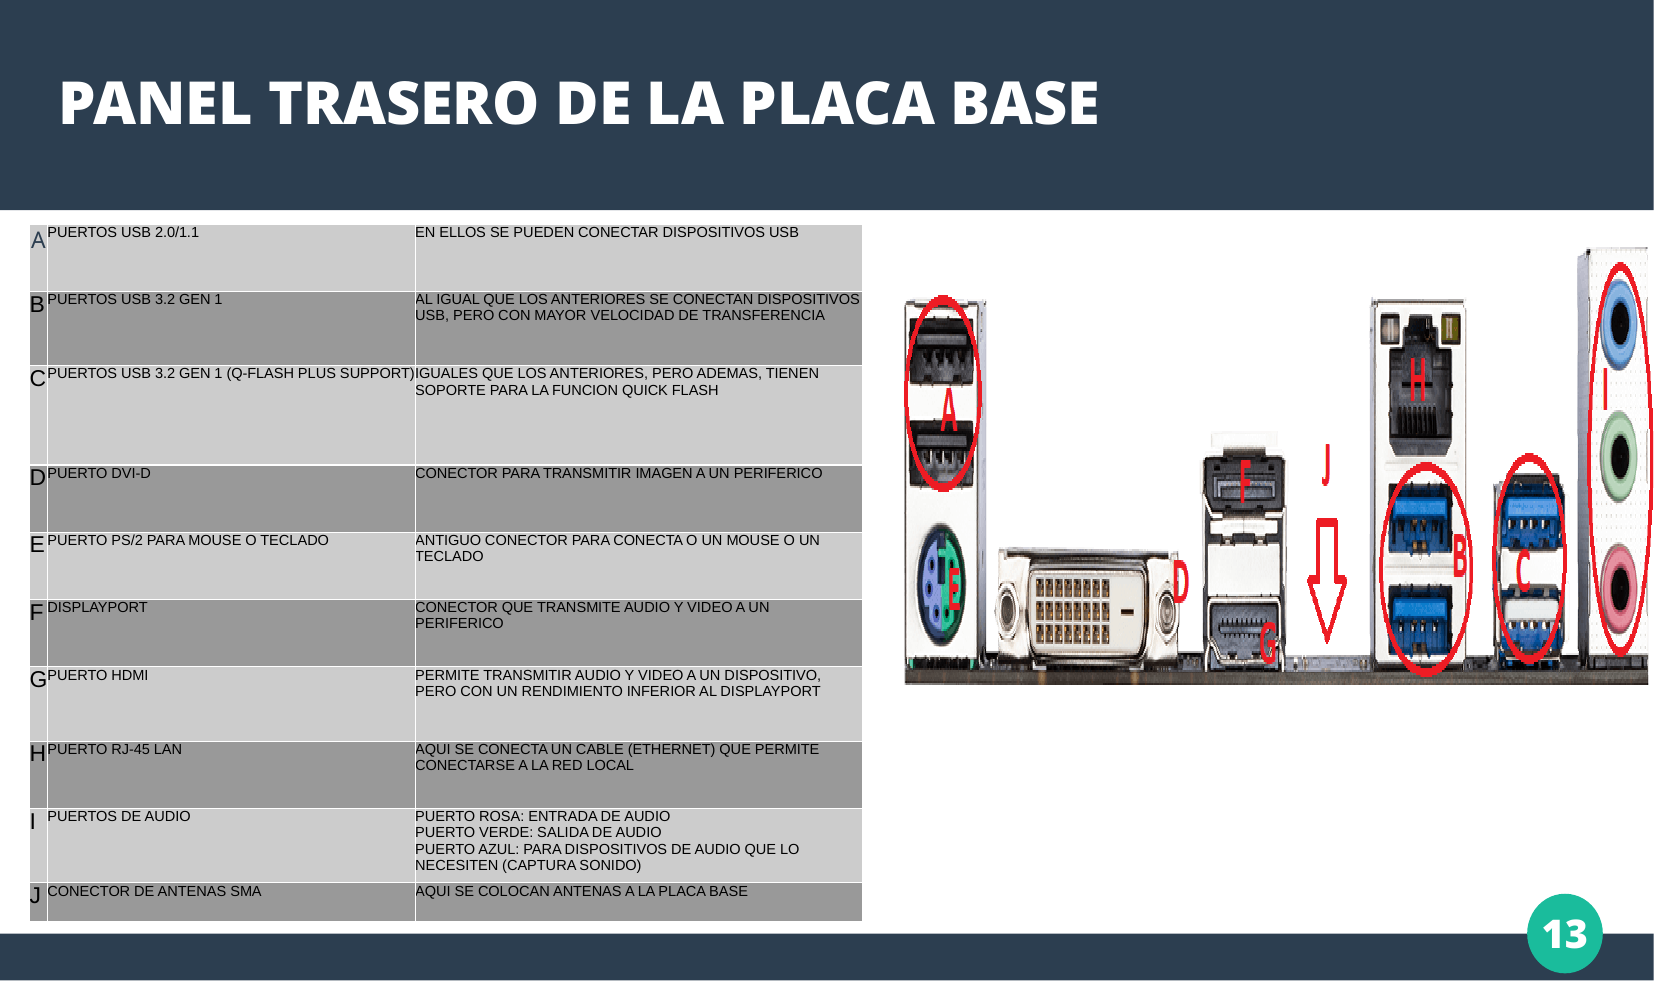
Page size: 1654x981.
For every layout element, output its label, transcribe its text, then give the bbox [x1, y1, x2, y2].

table_cell I [30, 809, 47, 882]
table_cell AL IGUAL QUE LOS ANTERIORES SE CONECTAN DISPOSITIVOS USB, PERO CON MAYOR VELOCIDAD DE TRANSFERENCIA [416, 292, 862, 365]
picture [903, 244, 1654, 685]
table_header EN ELLOS SE PUEDEN CONECTAR DISPOSITIVOS USB [416, 225, 862, 291]
table_cell D [30, 466, 47, 532]
table_cell CONECTOR QUE TRANSMITE AUDIO Y VIDEO A UN PERIFERICO [416, 600, 862, 666]
table_cell PUERTO RJ-45 LAN [48, 742, 415, 808]
table_cell E [30, 533, 47, 599]
table_cell G [30, 667, 47, 741]
table_cell PUERTOS USB 3.2 GEN 1 [48, 292, 415, 365]
title PANEL TRASERO DE LA PLACA BASE [59, 38, 1595, 164]
table_cell IGUALES QUE LOS ANTERIORES, PERO ADEMAS, TIENEN SOPORTE PARA LA FUNCION QUICK FLASH [416, 366, 862, 464]
table_cell ANTIGUO CONECTOR PARA CONECTA O UN MOUSE O UN TECLADO [416, 533, 862, 599]
table_header PUERTOS USB 2.0/1.1 [48, 225, 415, 291]
table_cell PUERTOS USB 3.2 GEN 1 (Q-FLASH PLUS SUPPORT) [48, 366, 415, 464]
table_cell PUERTO PS/2 PARA MOUSE O TECLADO [48, 533, 415, 599]
table_cell AQUI SE CONECTA UN CABLE (ETHERNET) QUE PERMITE CONECTARSE A LA RED LOCAL [416, 742, 862, 808]
table_cell J [30, 883, 47, 921]
table_cell H [30, 742, 47, 808]
table_cell PERMITE TRANSMITIR AUDIO Y VIDEO A UN DISPOSITIVO, PERO CON UN RENDIMIENTO INFERIOR AL DISPLAYPORT [416, 667, 862, 741]
table_cell PUERTO HDMI [48, 667, 415, 741]
table_cell DISPLAYPORT [48, 600, 415, 666]
table_cell PUERTO DVI-D [48, 466, 415, 532]
table_cell C [30, 366, 47, 464]
table_header A [30, 225, 47, 291]
table_cell CONECTOR DE ANTENAS SMA [48, 883, 415, 921]
table_cell F [30, 600, 47, 666]
table_cell PUERTOS DE AUDIO [48, 809, 415, 882]
table_cell PUERTO ROSA: ENTRADA DE AUDIO PUERTO VERDE: SALIDA DE AUDIO PUERTO AZUL: PARA DISPOSITIVOS DE AUDIO QUE LO NECESITEN (CAPTURA SONIDO) [416, 809, 862, 882]
table_cell CONECTOR PARA TRANSMITIR IMAGEN A UN PERIFERICO [416, 466, 862, 532]
table_cell B [30, 292, 47, 365]
table_cell AQUI SE COLOCAN ANTENAS A LA PLACA BASE [416, 883, 862, 921]
